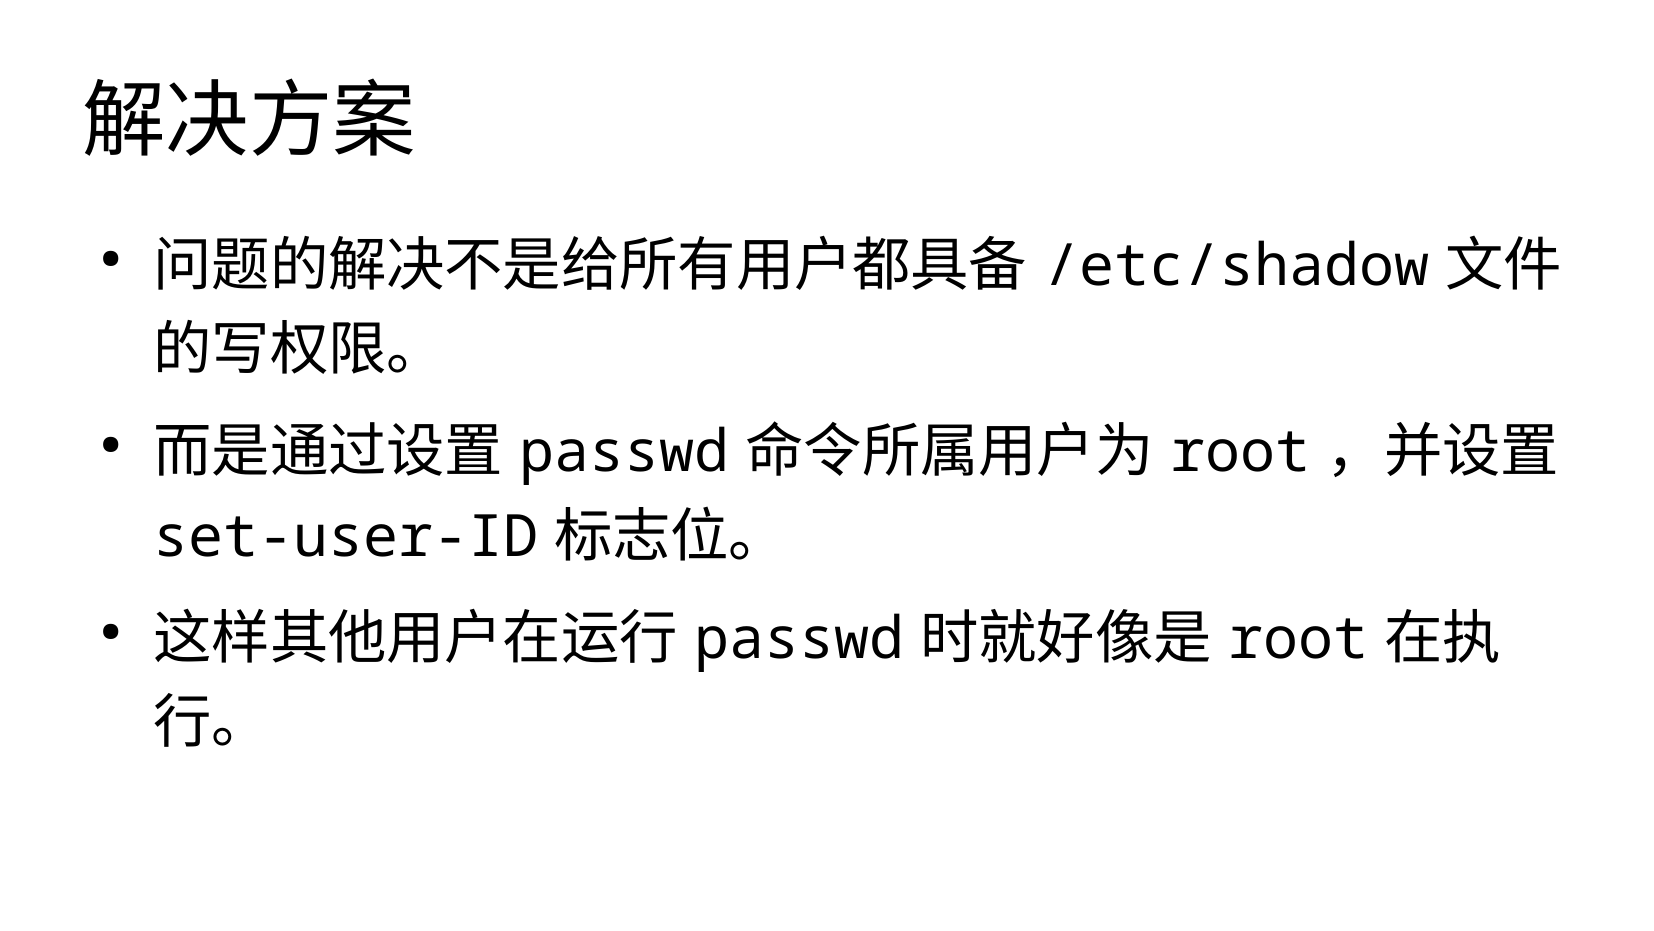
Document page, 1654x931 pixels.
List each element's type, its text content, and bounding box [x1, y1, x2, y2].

title 解决方案 [82, 37, 1571, 189]
list 问题的解决不是给所有用户都具备/etc/shadow文件的写权限。 而是通过设置passwd命令所属用户为root，并设置set-user-ID标志位。 这样其他用户在运行passwd时就好像是root在执行。 [82, 217, 1571, 827]
